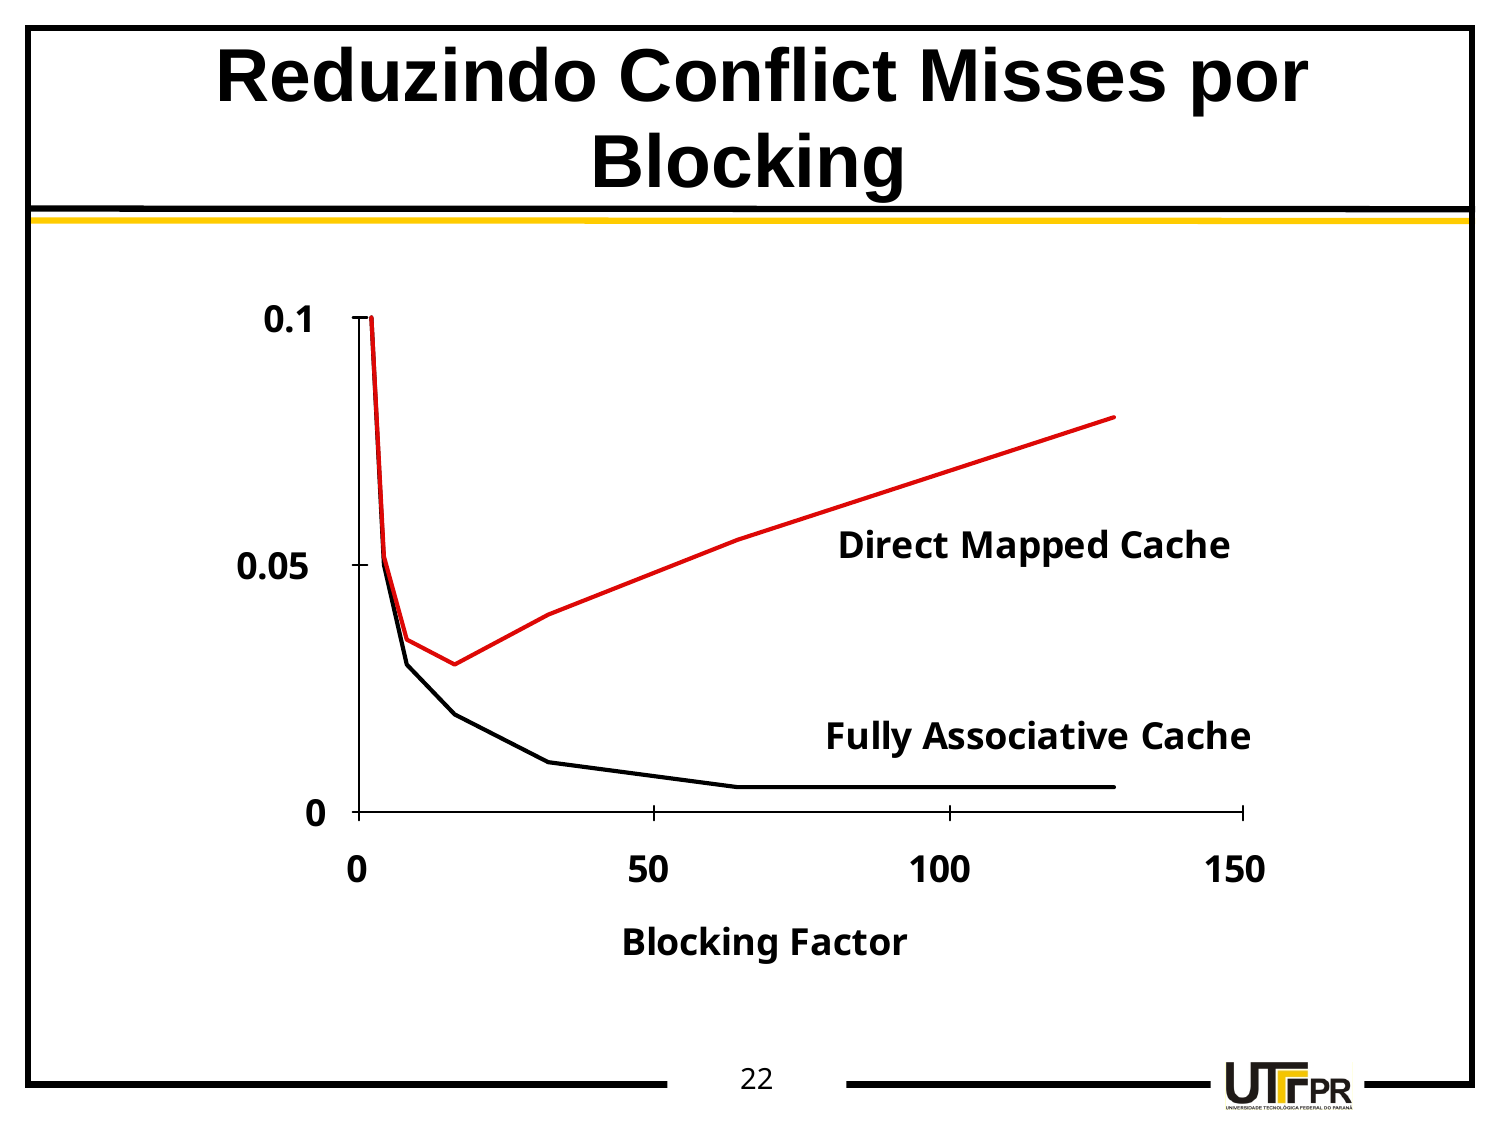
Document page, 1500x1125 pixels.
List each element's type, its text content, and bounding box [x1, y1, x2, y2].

chart [115, 230, 1349, 1012]
picture [1225, 1062, 1353, 1110]
title Reduzindo Conflict Misses por Blocking [29, 24, 1469, 213]
